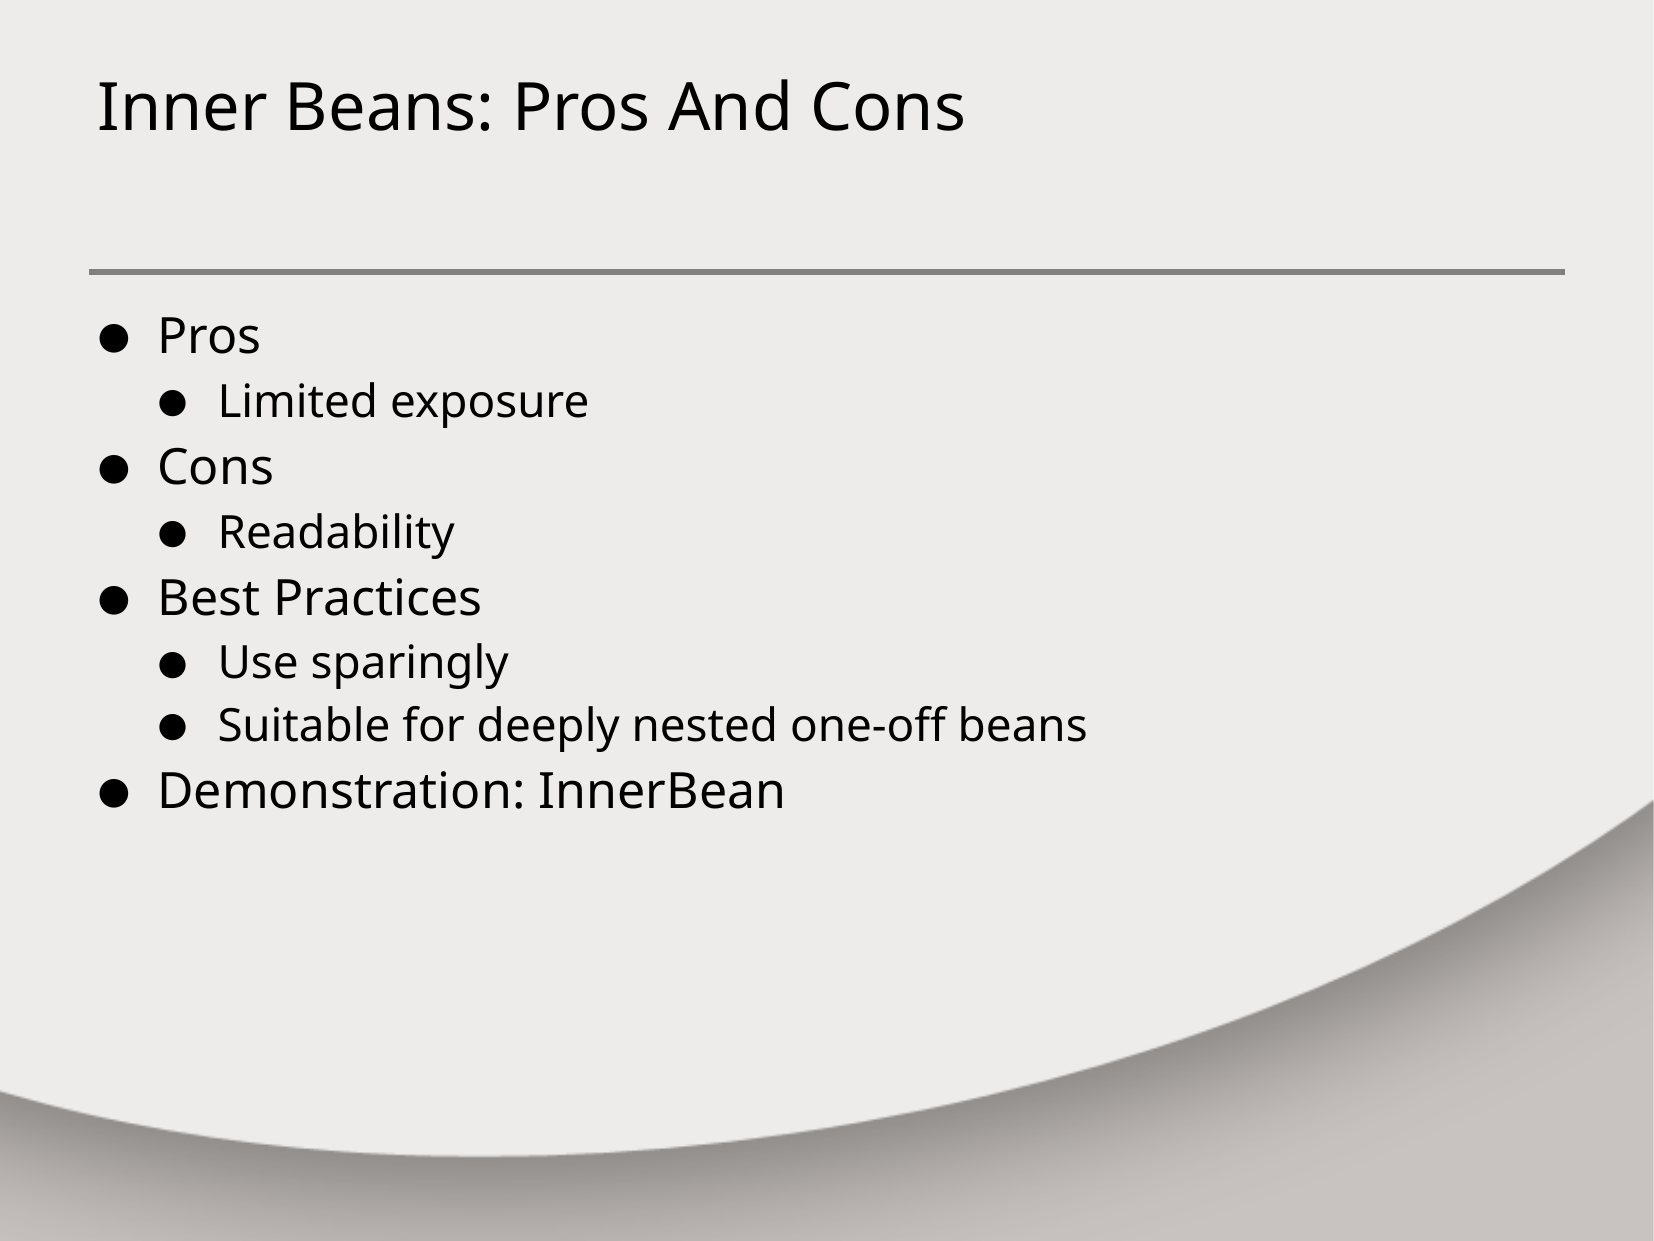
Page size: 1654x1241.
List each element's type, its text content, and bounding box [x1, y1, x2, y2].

title Inner Beans: Pros And Cons [97, 75, 1561, 226]
picture [0, 0, 1654, 1241]
list Pros Limited exposure Cons Readability Best Practices Use sparingly Suitable for deeply nested one-off beans Demonstration: InnerBean [97, 300, 1561, 1163]
